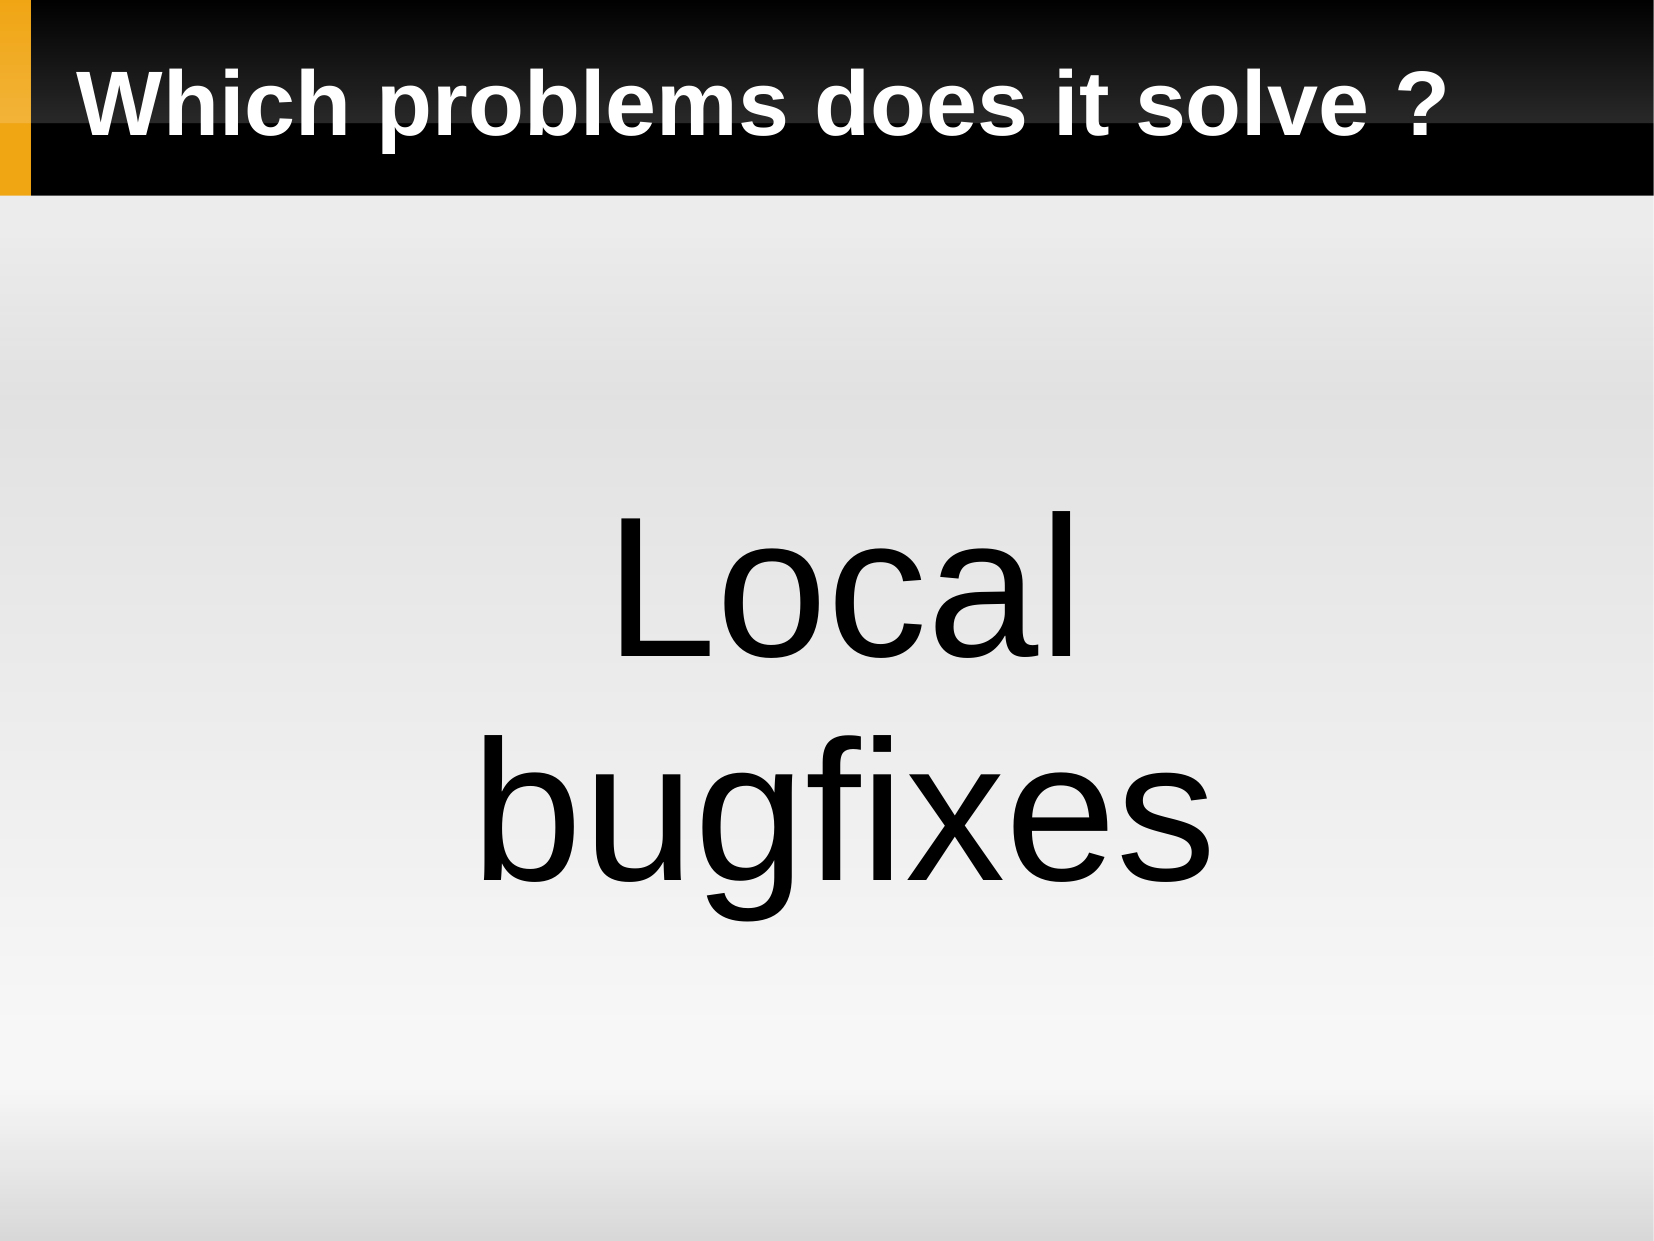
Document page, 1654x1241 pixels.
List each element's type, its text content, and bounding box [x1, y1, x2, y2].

subtitle Local bugfixes [82, 297, 1571, 1102]
title Which problems does it solve ? [76, 7, 1565, 200]
picture [0, 0, 1654, 1241]
